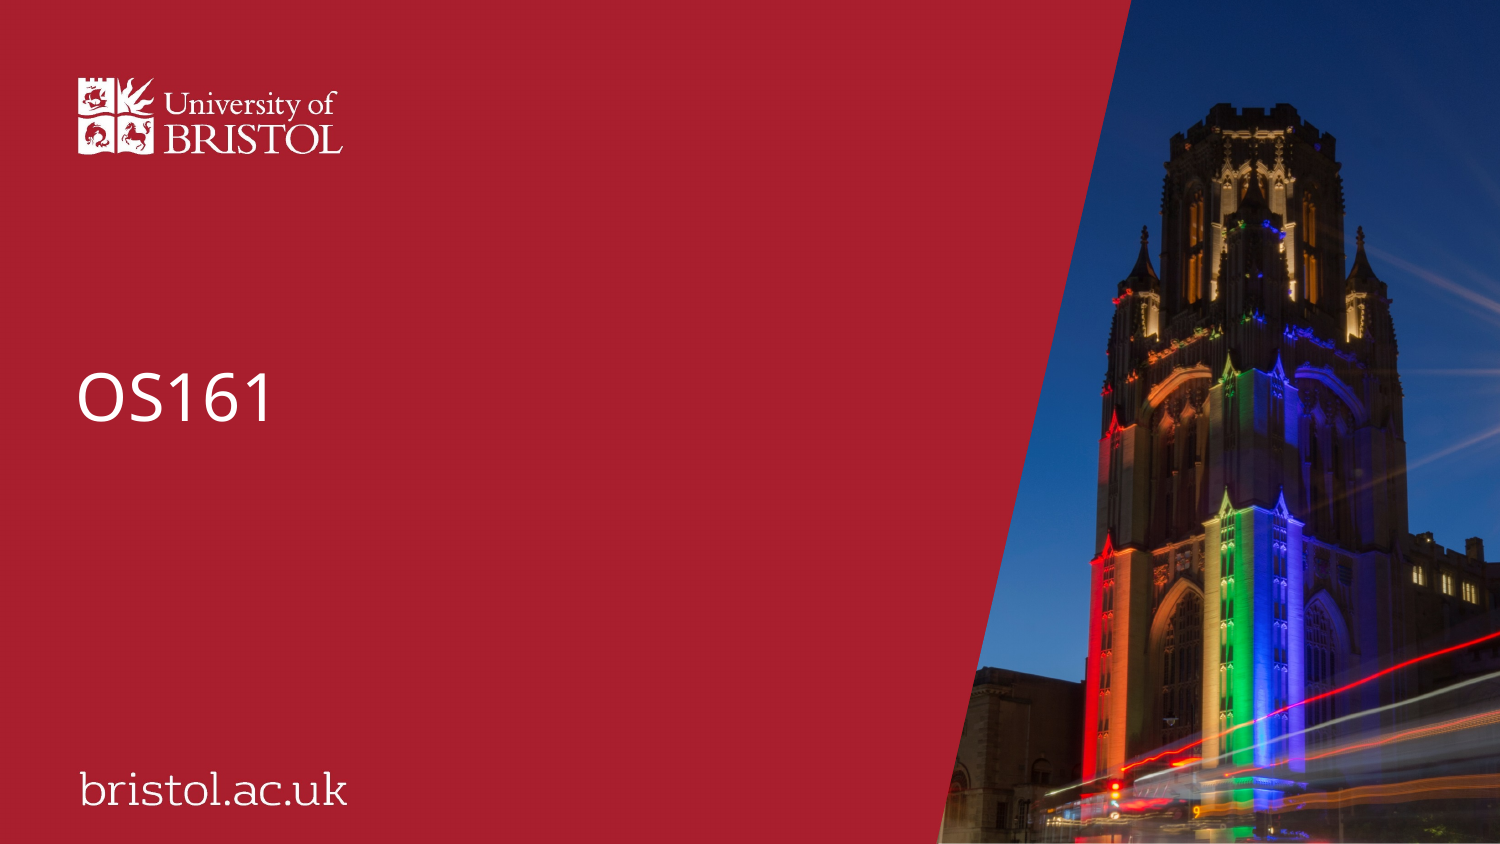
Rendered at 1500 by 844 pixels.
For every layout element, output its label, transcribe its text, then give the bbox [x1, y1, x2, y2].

title OS161 [60, 262, 924, 443]
